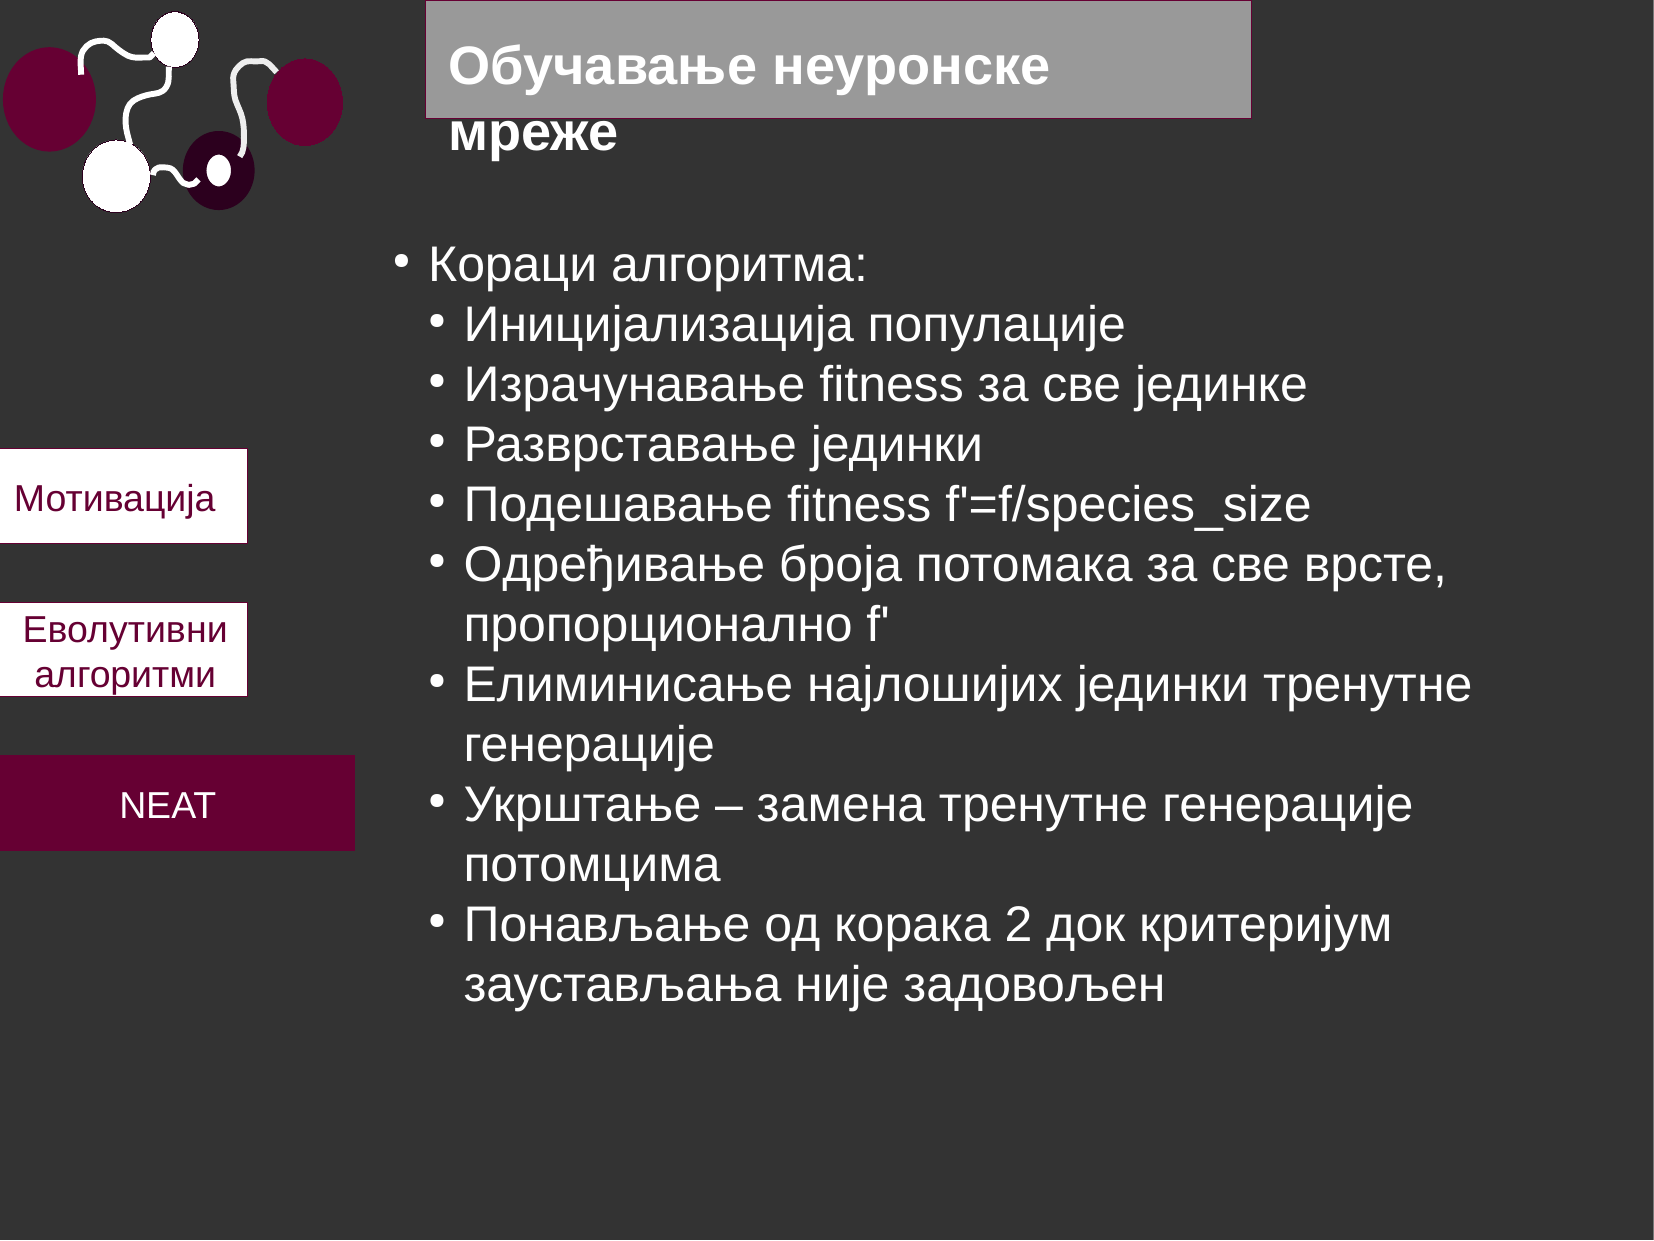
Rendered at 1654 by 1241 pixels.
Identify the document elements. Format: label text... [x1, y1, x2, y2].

text_box [82, 139, 151, 213]
text_box NEAT [0, 755, 355, 851]
text_box Кораци алгоритма: Иницијализација популације Израчунавање fitness за све јединке Разврставање јединки Подешавање fitness f'=f/species_size Oдређивање броја потомака за све врсте, пропорционално f' Елиминисање најлошијих јединки тренутне генерације Укрштање – замена тренутне генерације потомцима Понављање од корака 2 док критеријум заустављања није задовољен [377, 224, 1548, 366]
text_box [267, 58, 343, 146]
text_box [194, 142, 243, 199]
text_box Еволутивни алгоритми [0, 602, 248, 697]
text_box [425, 0, 1252, 119]
text_box Мотивација [0, 448, 248, 544]
text_box [150, 11, 200, 68]
text_box [11, 56, 88, 143]
